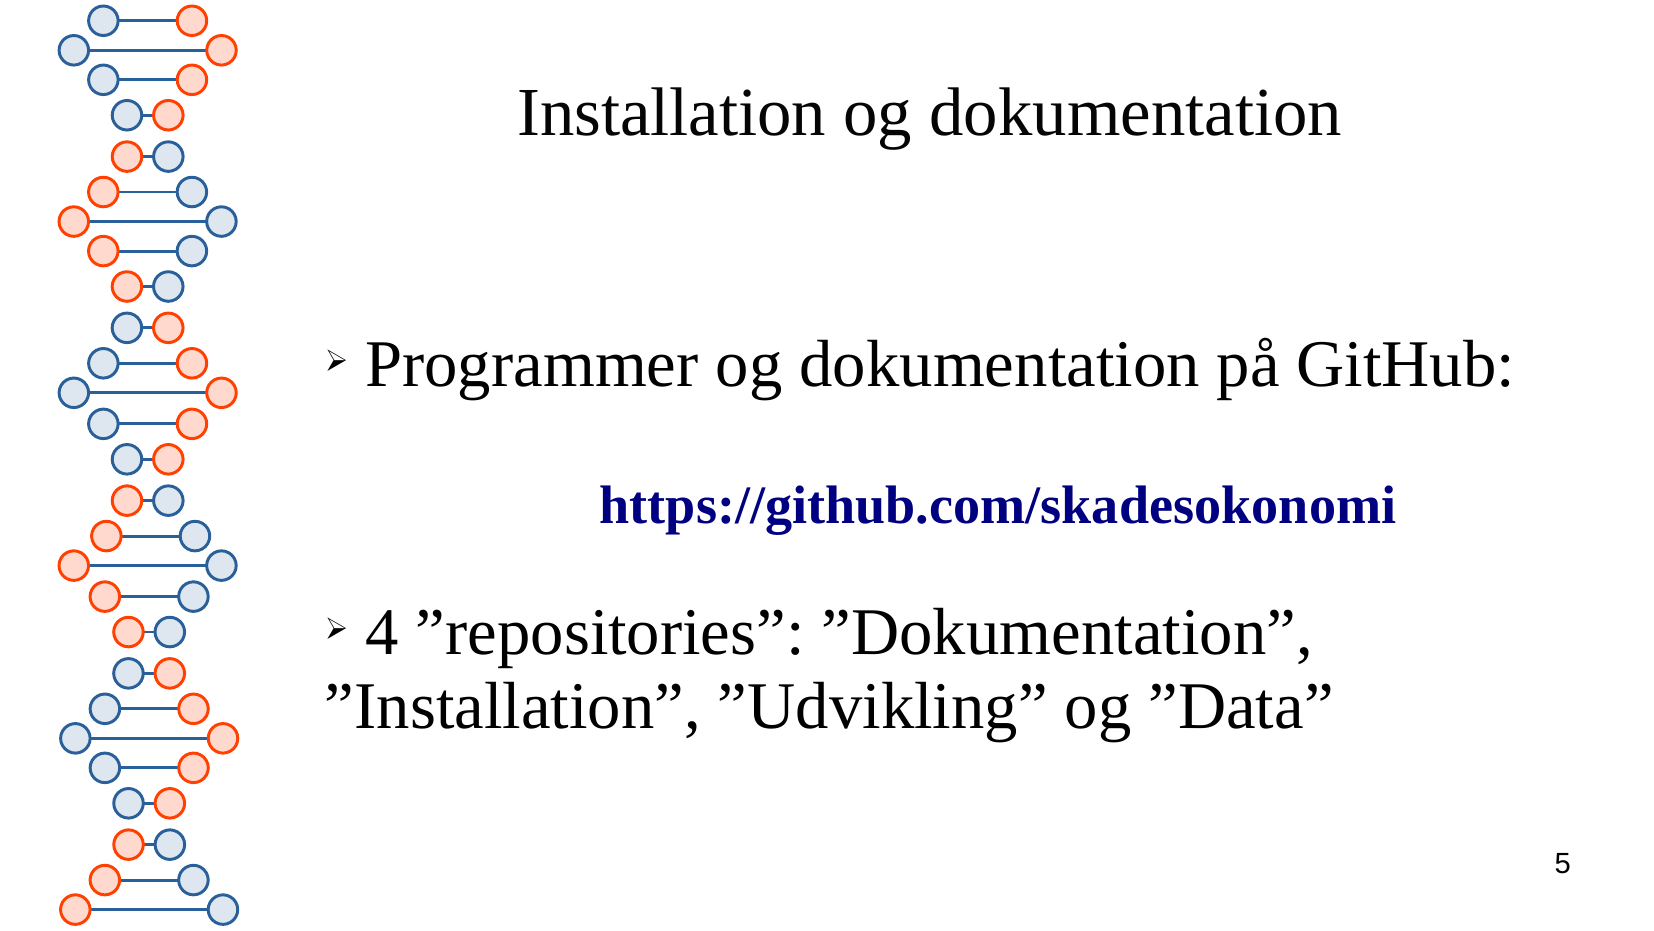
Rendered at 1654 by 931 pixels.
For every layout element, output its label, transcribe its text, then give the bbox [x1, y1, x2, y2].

subtitle Programmer og dokumentation på GitHub: https://github.com/skadesokonomi 4 ”repositories”: ”Dokumentation”, ”Installation”, ”Udvikling” og ”Data” [324, 228, 1654, 768]
title Installation og dokumentation [265, 35, 1595, 189]
